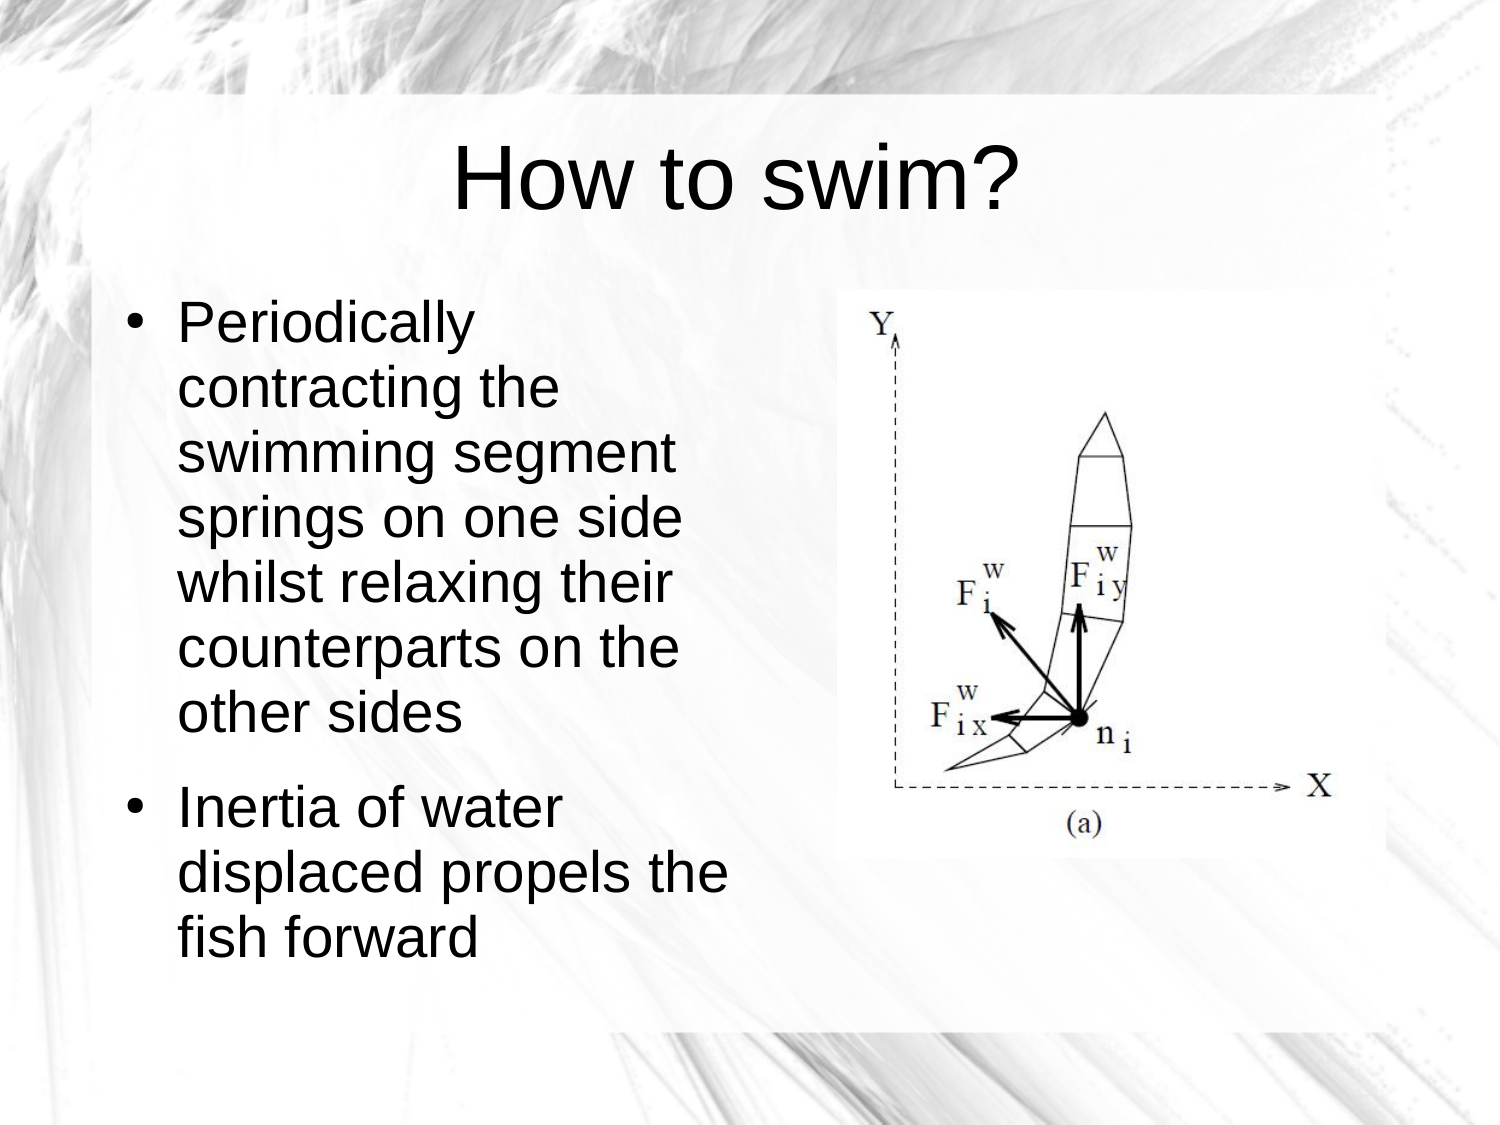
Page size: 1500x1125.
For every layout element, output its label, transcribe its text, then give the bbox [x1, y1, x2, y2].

picture [0, 0, 1500, 1125]
title How to swim? [107, 101, 1367, 255]
list Periodically contracting the swimming segment springs on one side whilst relaxing their counterparts on the other sides Inertia of water displaced propels the fish forward [107, 290, 751, 968]
